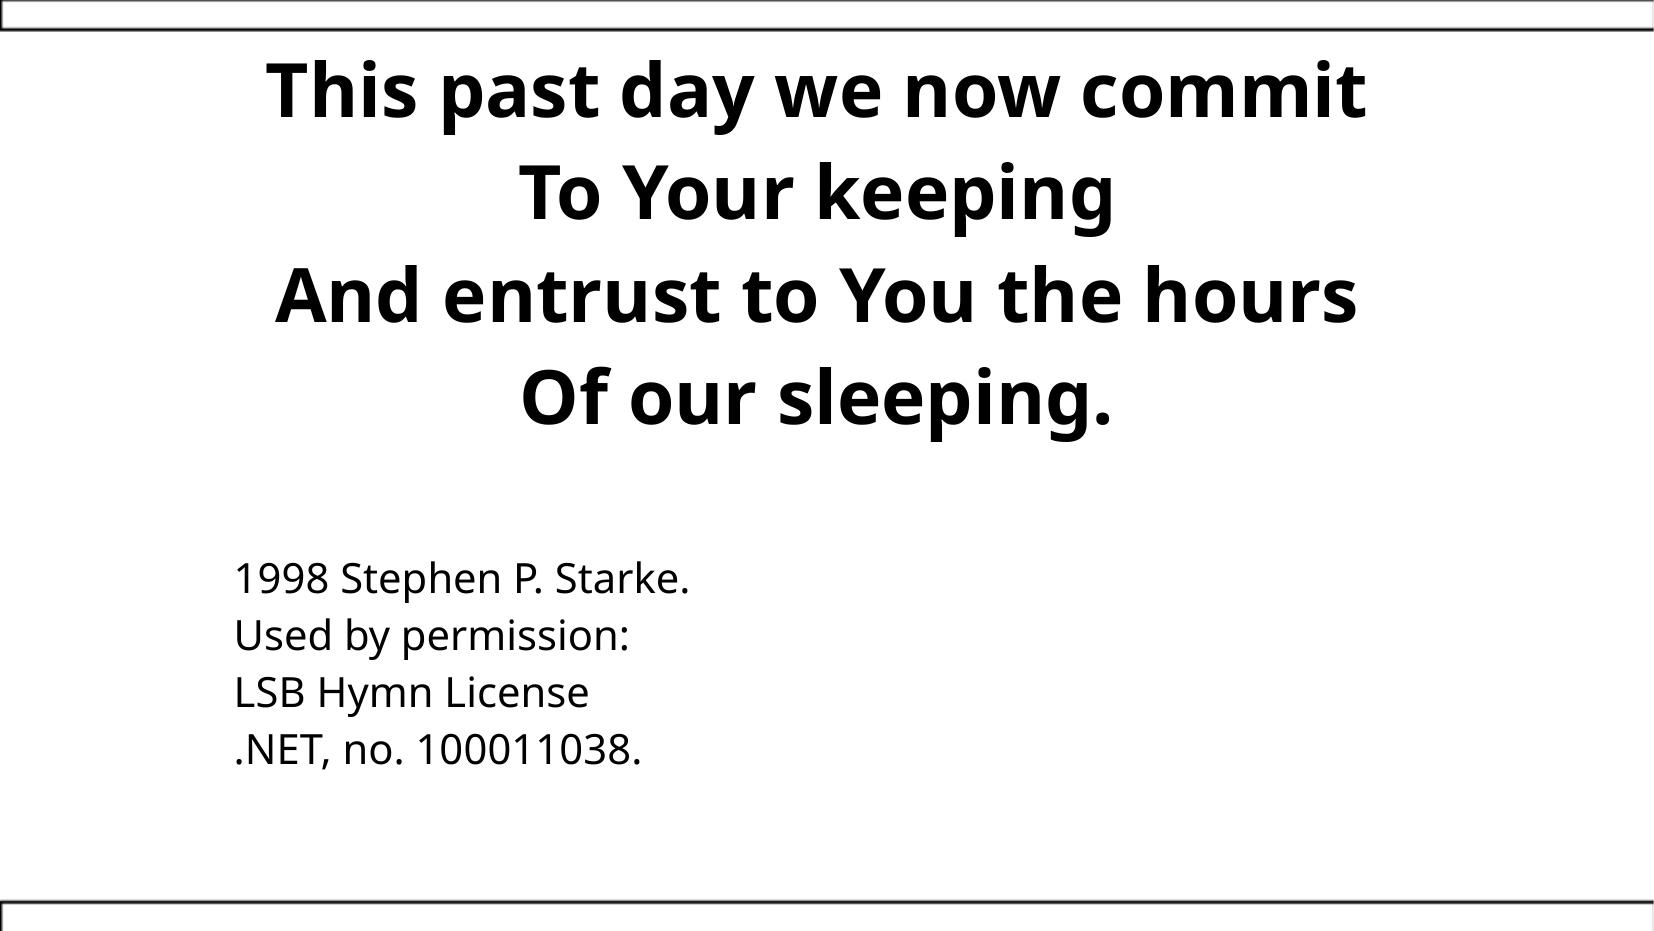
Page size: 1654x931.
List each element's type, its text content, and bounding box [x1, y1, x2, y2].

picture [0, 0, 1654, 931]
text_box This past day we now commit To Your keeping And entrust to You the hours Of our sleeping. 1998 Stephen P. Starke. Used by permission: LSB Hymn License .NET, no. 100011038. [90, 30, 1546, 821]
